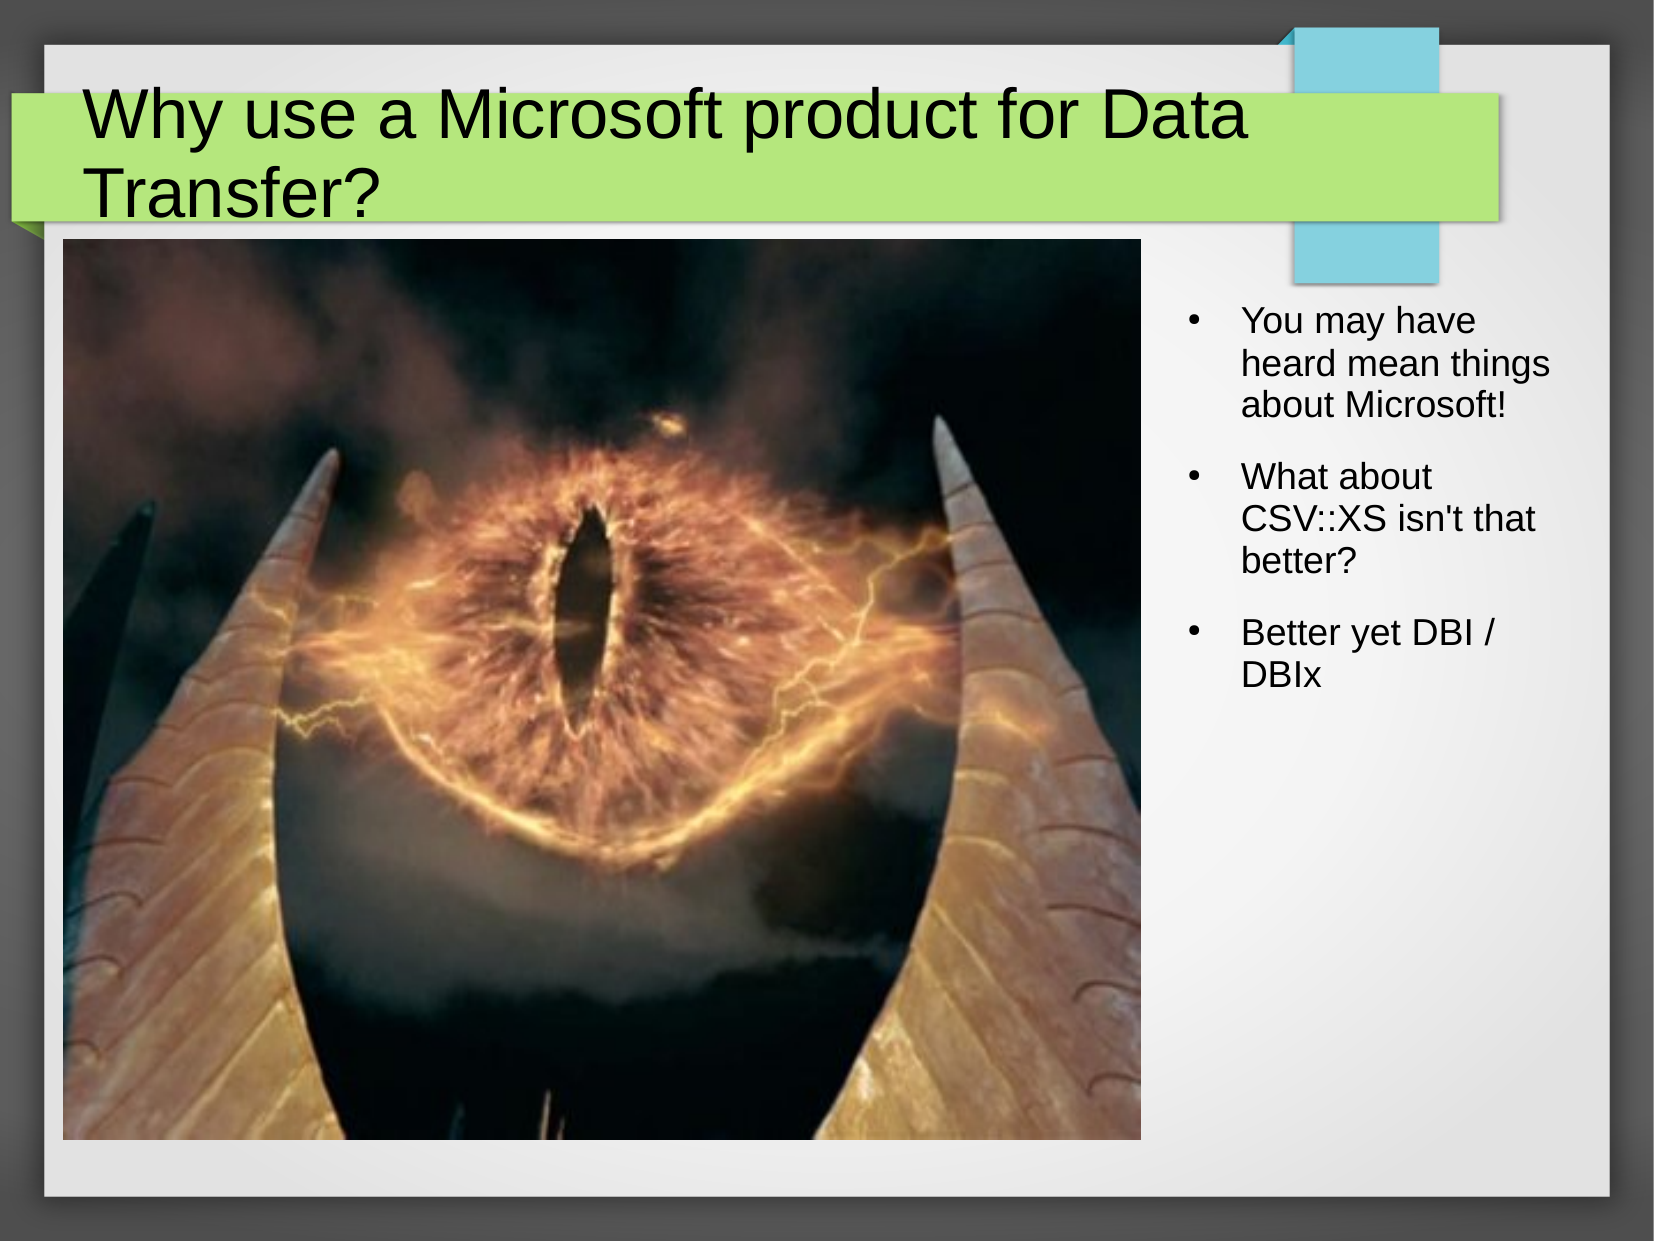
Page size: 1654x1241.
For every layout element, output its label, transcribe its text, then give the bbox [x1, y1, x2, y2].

title Why use a Microsoft product for Data Transfer? [82, 74, 1264, 233]
picture [0, 0, 1654, 1241]
list You may have heard mean things about Microsoft! What about CSV::XS isn't that better? Better yet DBI / DBIx [1170, 300, 1579, 1141]
